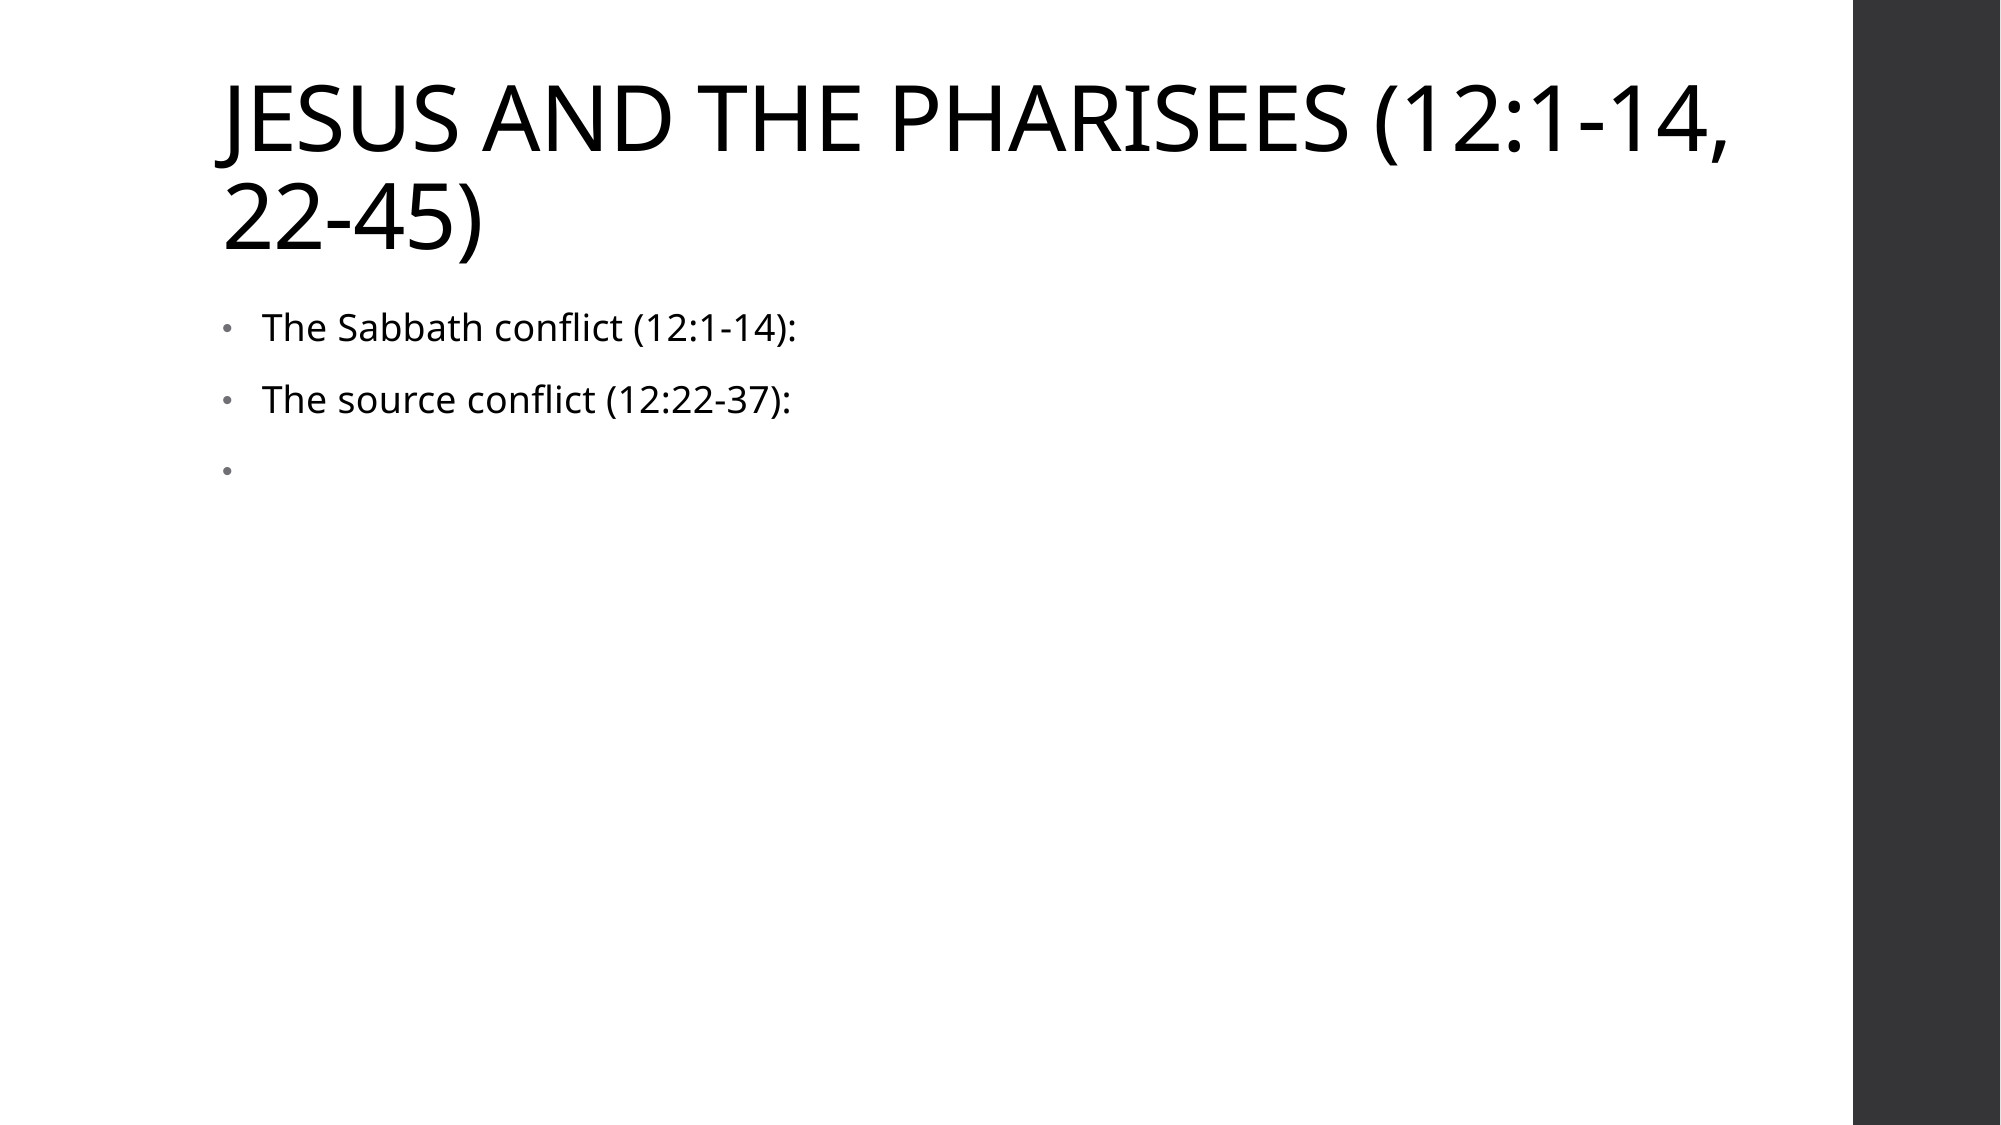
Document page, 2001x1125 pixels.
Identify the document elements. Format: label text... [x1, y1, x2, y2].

title JESUS AND THE PHARISEES (12:1-14, 22-45) [206, 60, 1797, 278]
list The Sabbath conflict (12:1-14): The source conflict (12:22-37): [206, 299, 1617, 1014]
